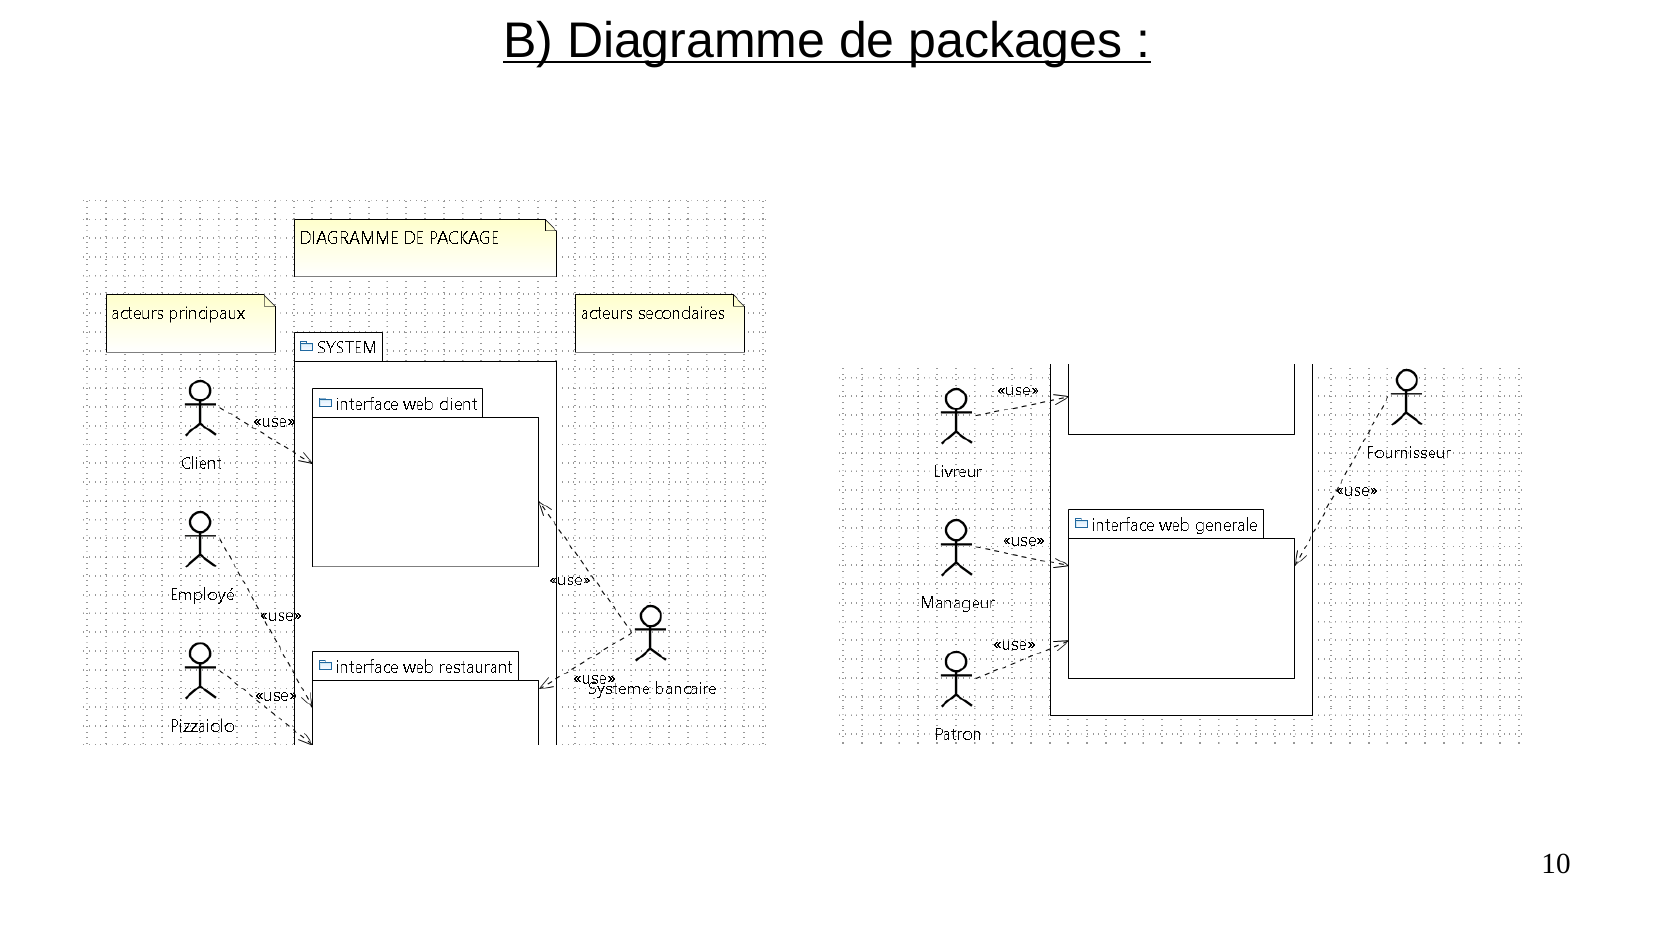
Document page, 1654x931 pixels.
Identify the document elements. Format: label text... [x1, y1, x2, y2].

title B) Diagramme de packages : [82, 0, 1571, 119]
picture [838, 364, 1524, 745]
picture [82, 200, 768, 745]
